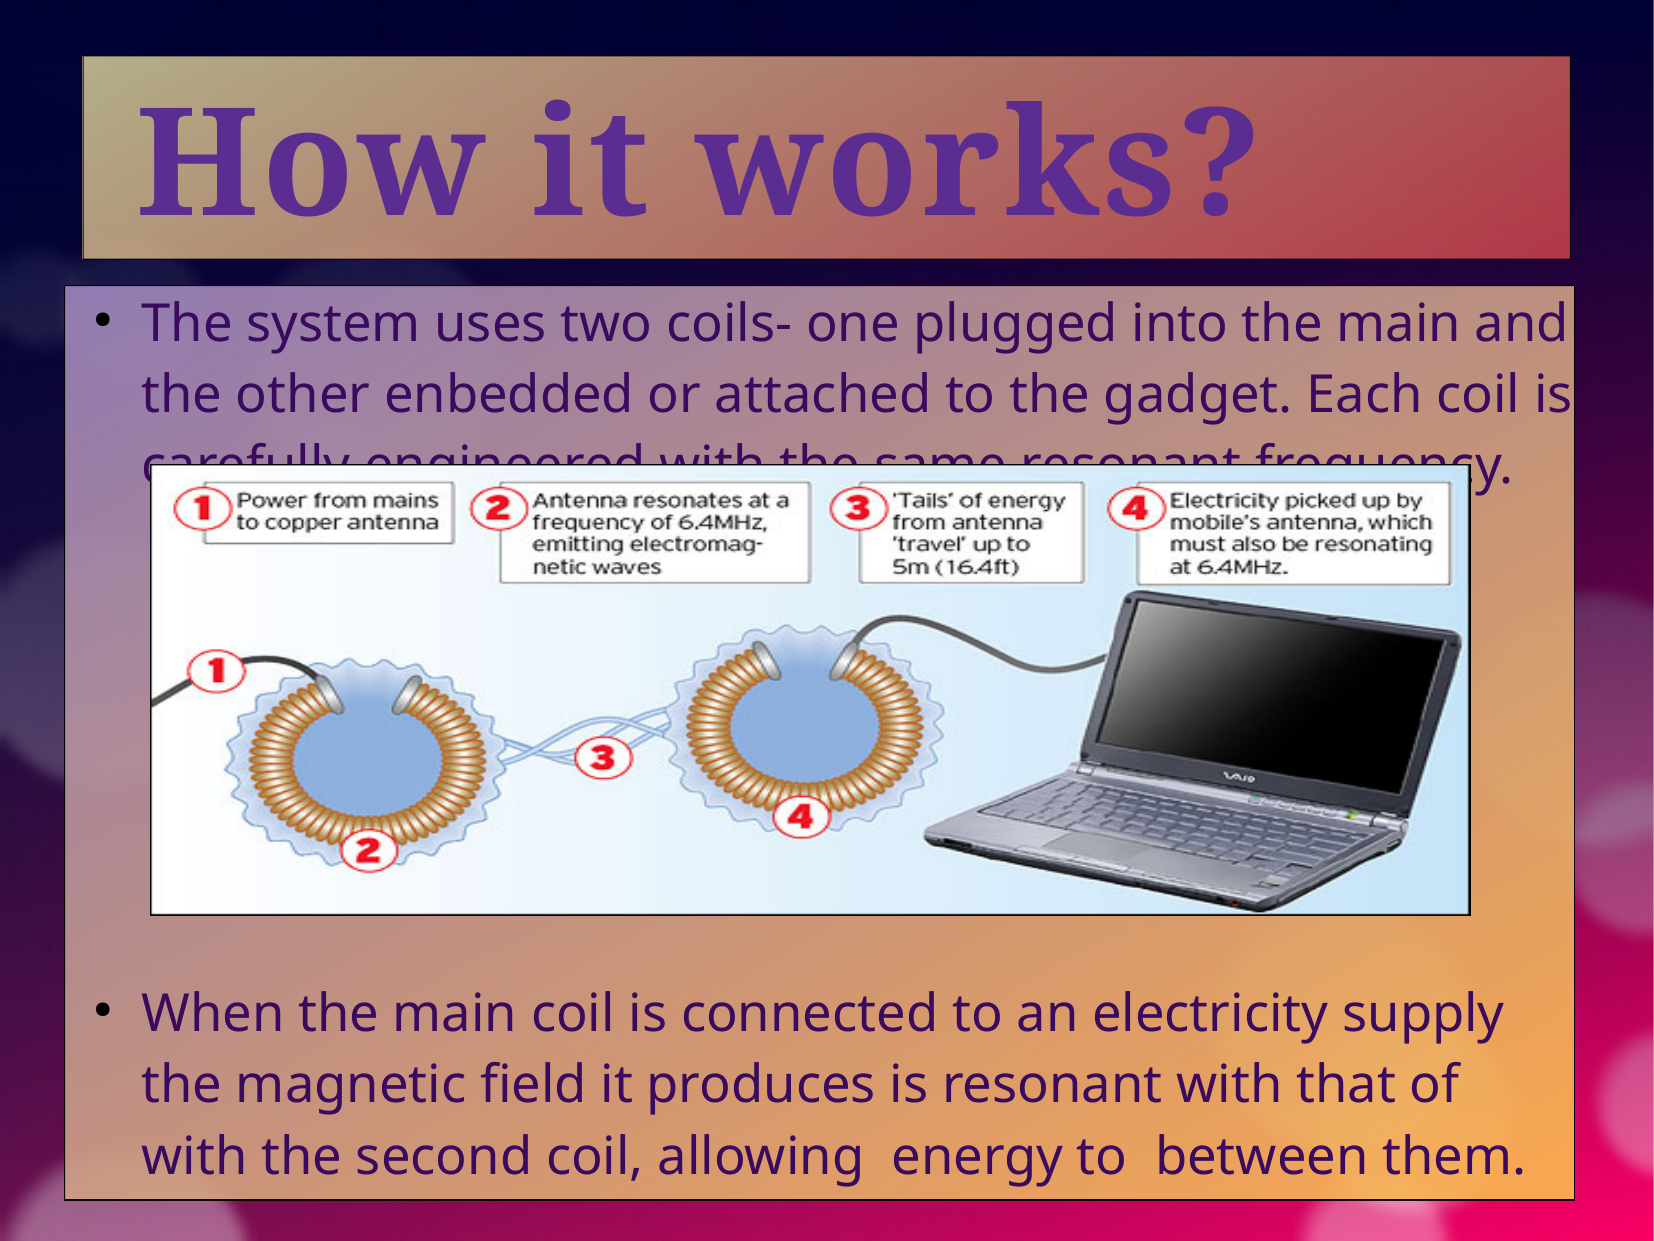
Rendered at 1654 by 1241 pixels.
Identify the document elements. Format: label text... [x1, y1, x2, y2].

picture [0, 0, 1654, 1241]
title How it works? [82, 60, 1571, 256]
list The system uses two coils- one plugged into the main and the other enbedded or attached to the gadget. Each coil is carefully engineered with the same resonant frequency. When the main coil is connected to an electricity supply the magnetic field it produces is resonant with that of with the second coil, allowing energy to between them. [64, 285, 1576, 1201]
